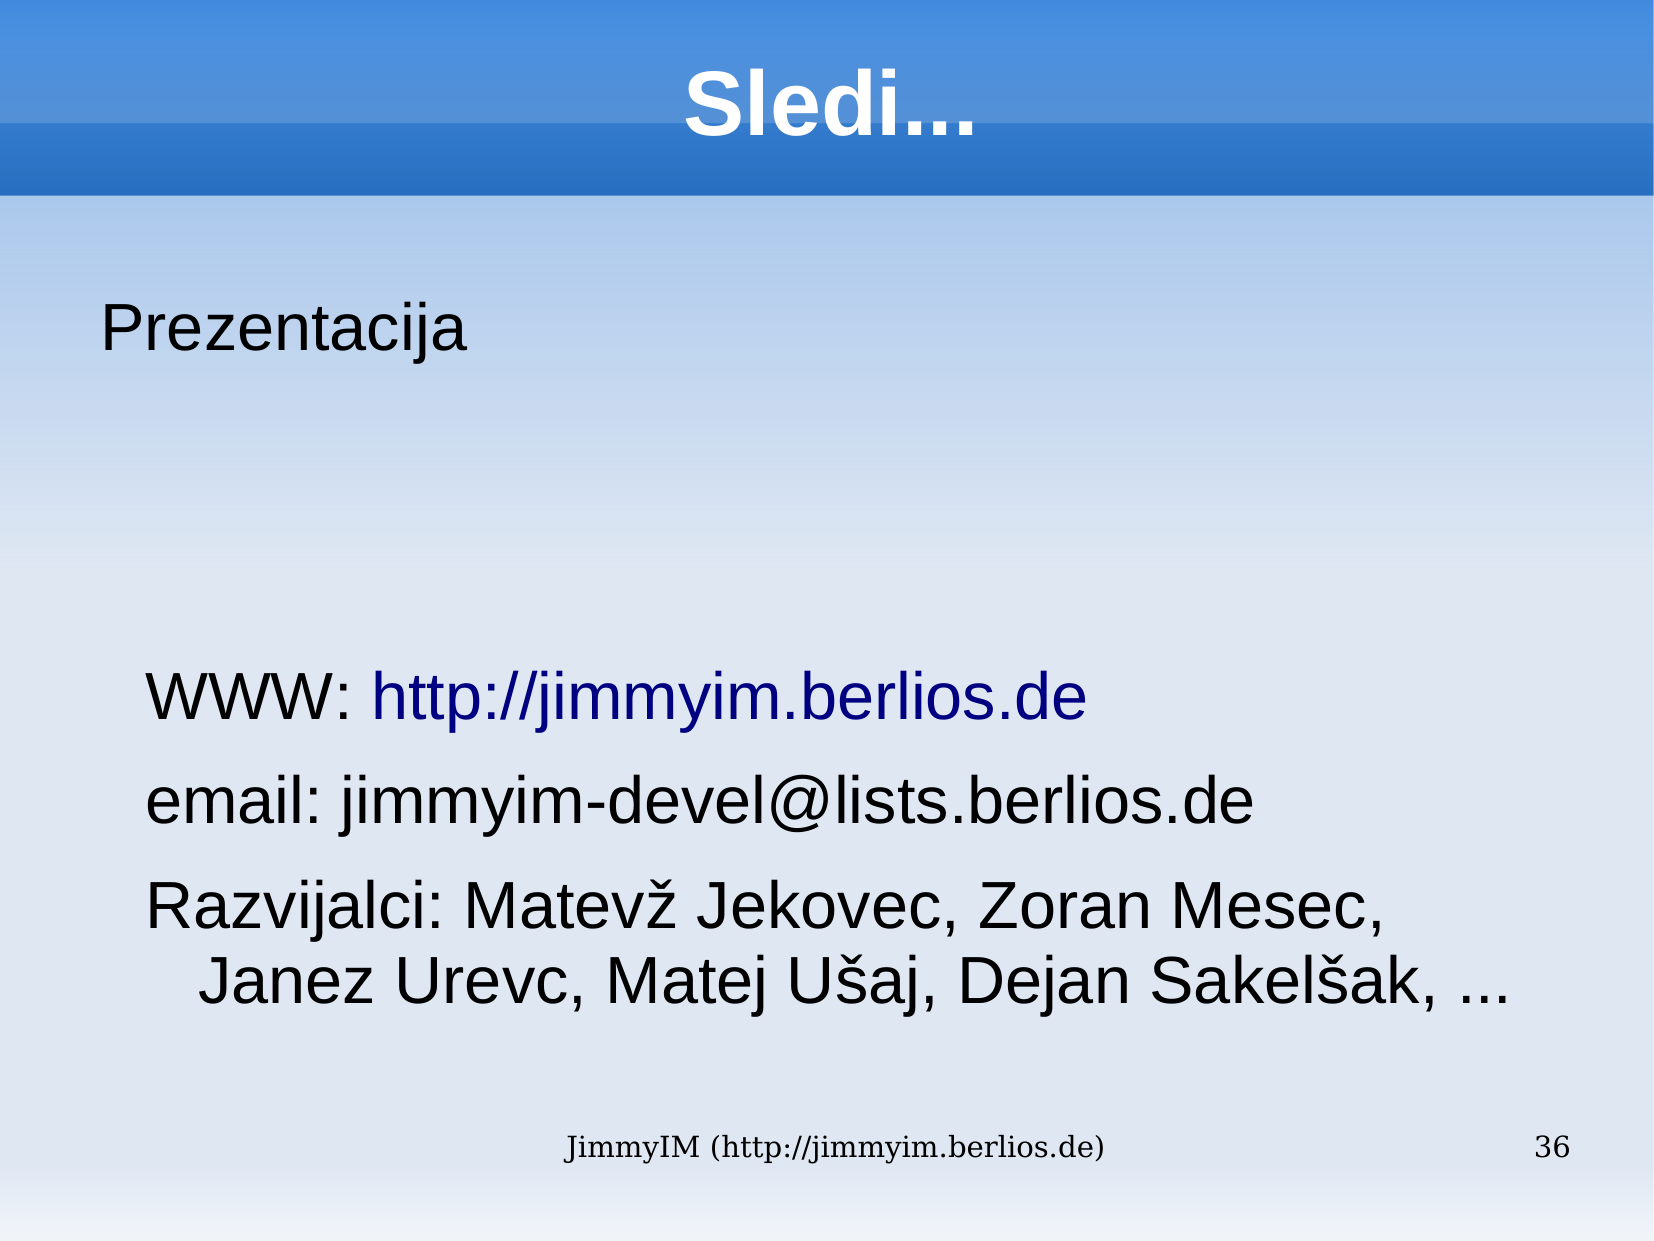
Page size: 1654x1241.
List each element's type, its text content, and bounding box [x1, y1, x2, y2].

title Sledi... [125, 0, 1538, 208]
list WWW: http://jimmyim.berlios.de email: jimmyim-devel@lists.berlios.de Razvijalci: Matevž Jekovec, Zoran Mesec, Janez Urevc, Matej Ušaj, Dejan Sakelšak, ... [127, 659, 1522, 1031]
list Prezentacija [82, 290, 1334, 487]
picture [0, 0, 1654, 1241]
